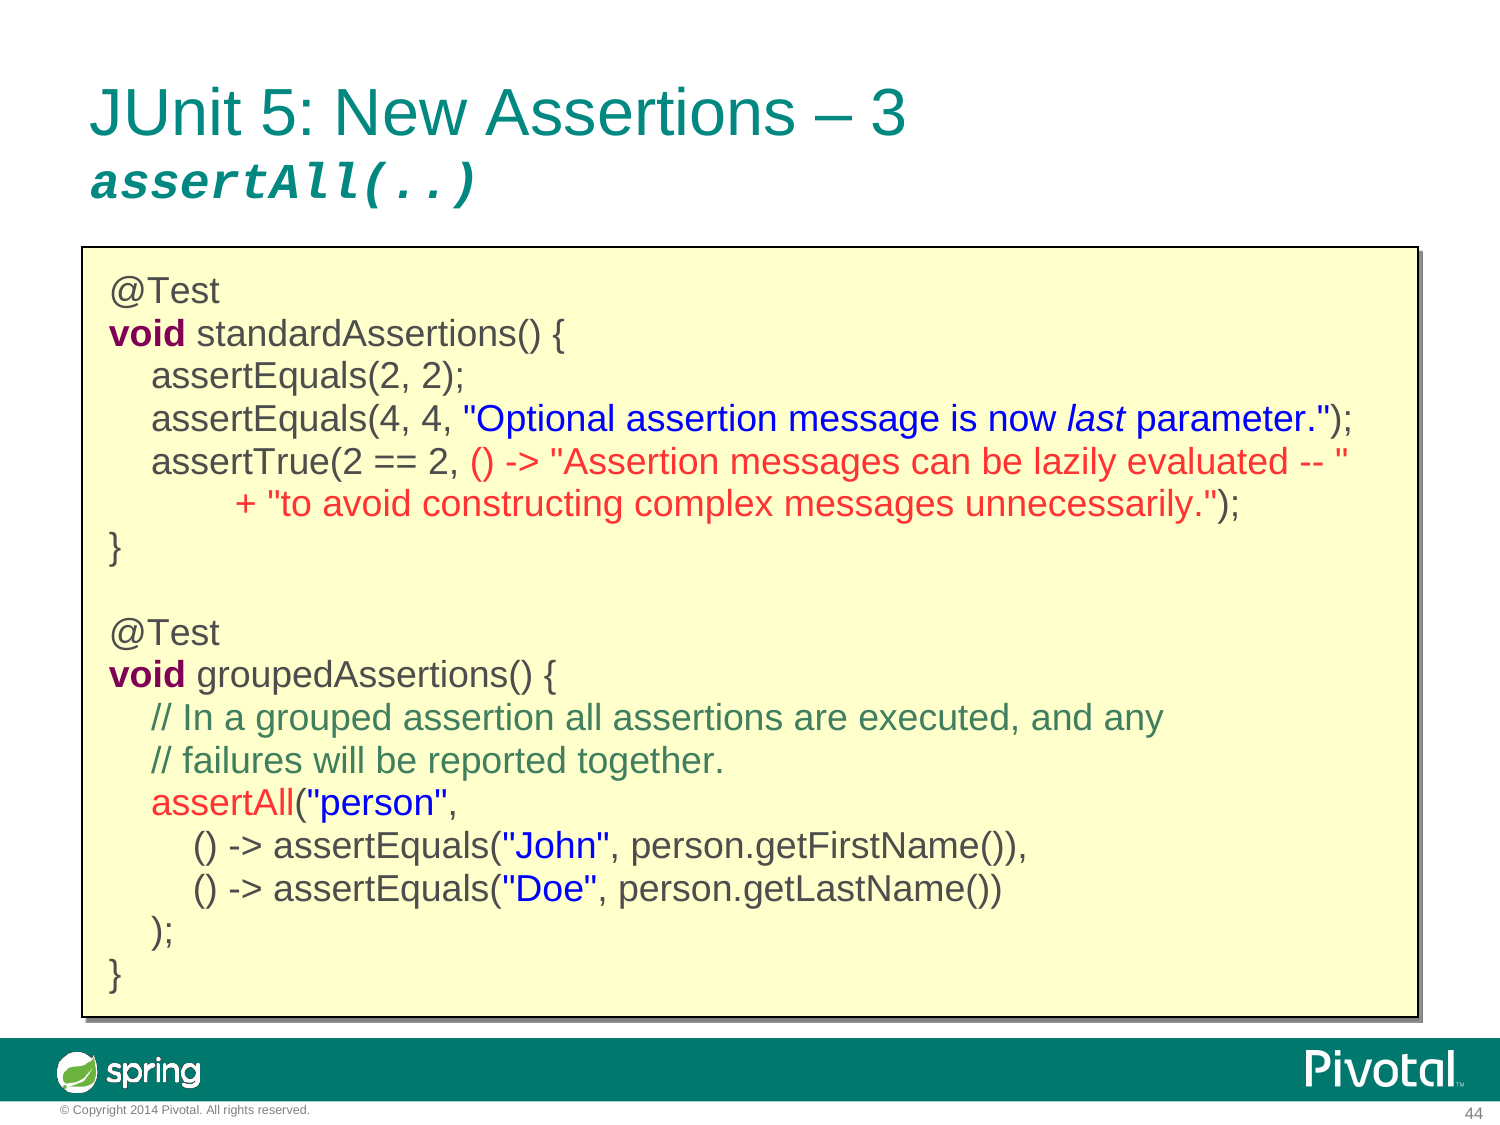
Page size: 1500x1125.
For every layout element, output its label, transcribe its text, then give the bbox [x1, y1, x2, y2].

picture [32, 1041, 210, 1103]
list @Test void standardAssertions() { assertEquals(2, 2); assertEquals(4, 4, "Optional assertion message is now last parameter."); assertTrue(2 == 2, () -> "Assertion messages can be lazily evaluated -- " + "to avoid constructing complex messages unnecessarily."); } @Test void groupedAssertions() { // In a grouped assertion all assertions are executed, and any // failures will be reported together. assertAll("person", () -> assertEquals("John", person.getFirstName()), () -> assertEquals("Doe", person.getLastName()) ); } [82, 247, 1418, 1018]
title JUnit 5: New Assertions – 3 assertAll(..) [75, 45, 1426, 233]
picture [1306, 1050, 1464, 1087]
